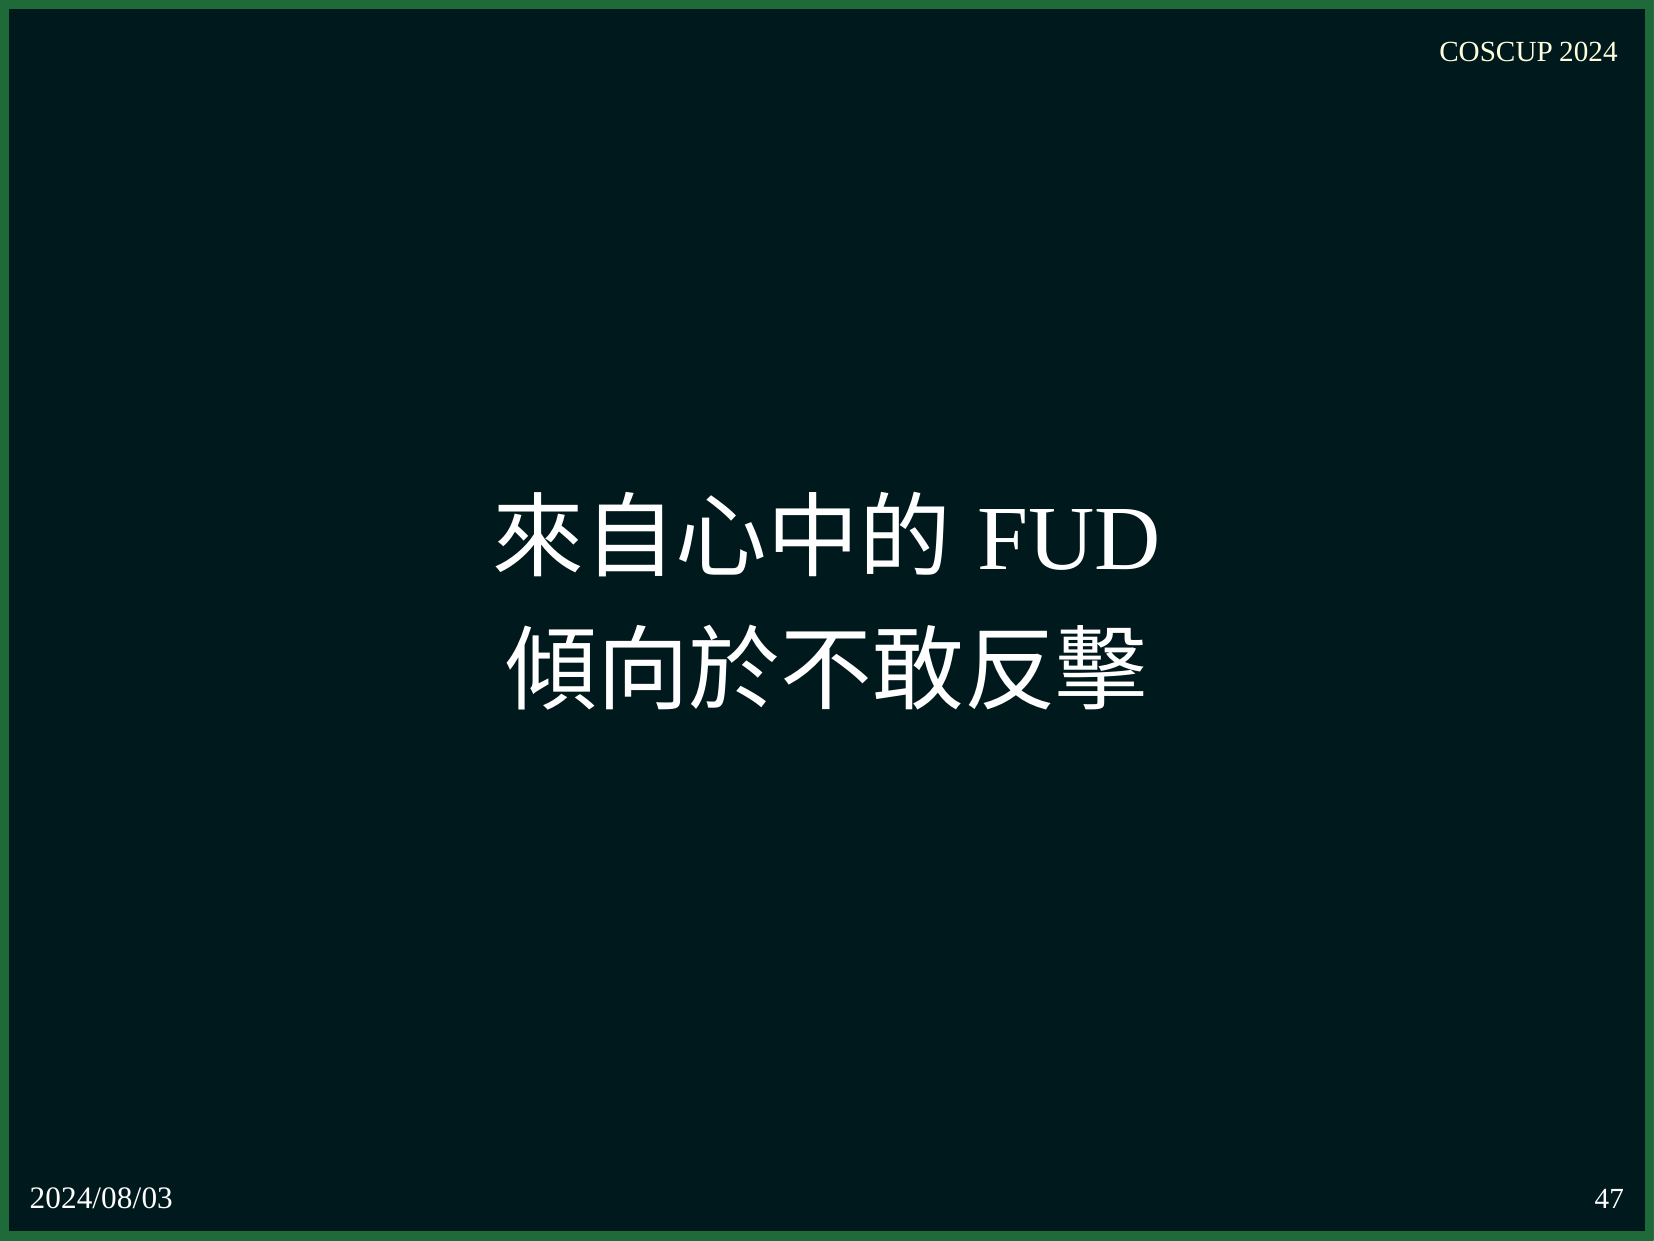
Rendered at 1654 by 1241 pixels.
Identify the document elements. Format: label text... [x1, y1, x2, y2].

title 來自心中的FUD 傾向於不敢反擊 [82, 253, 1571, 939]
